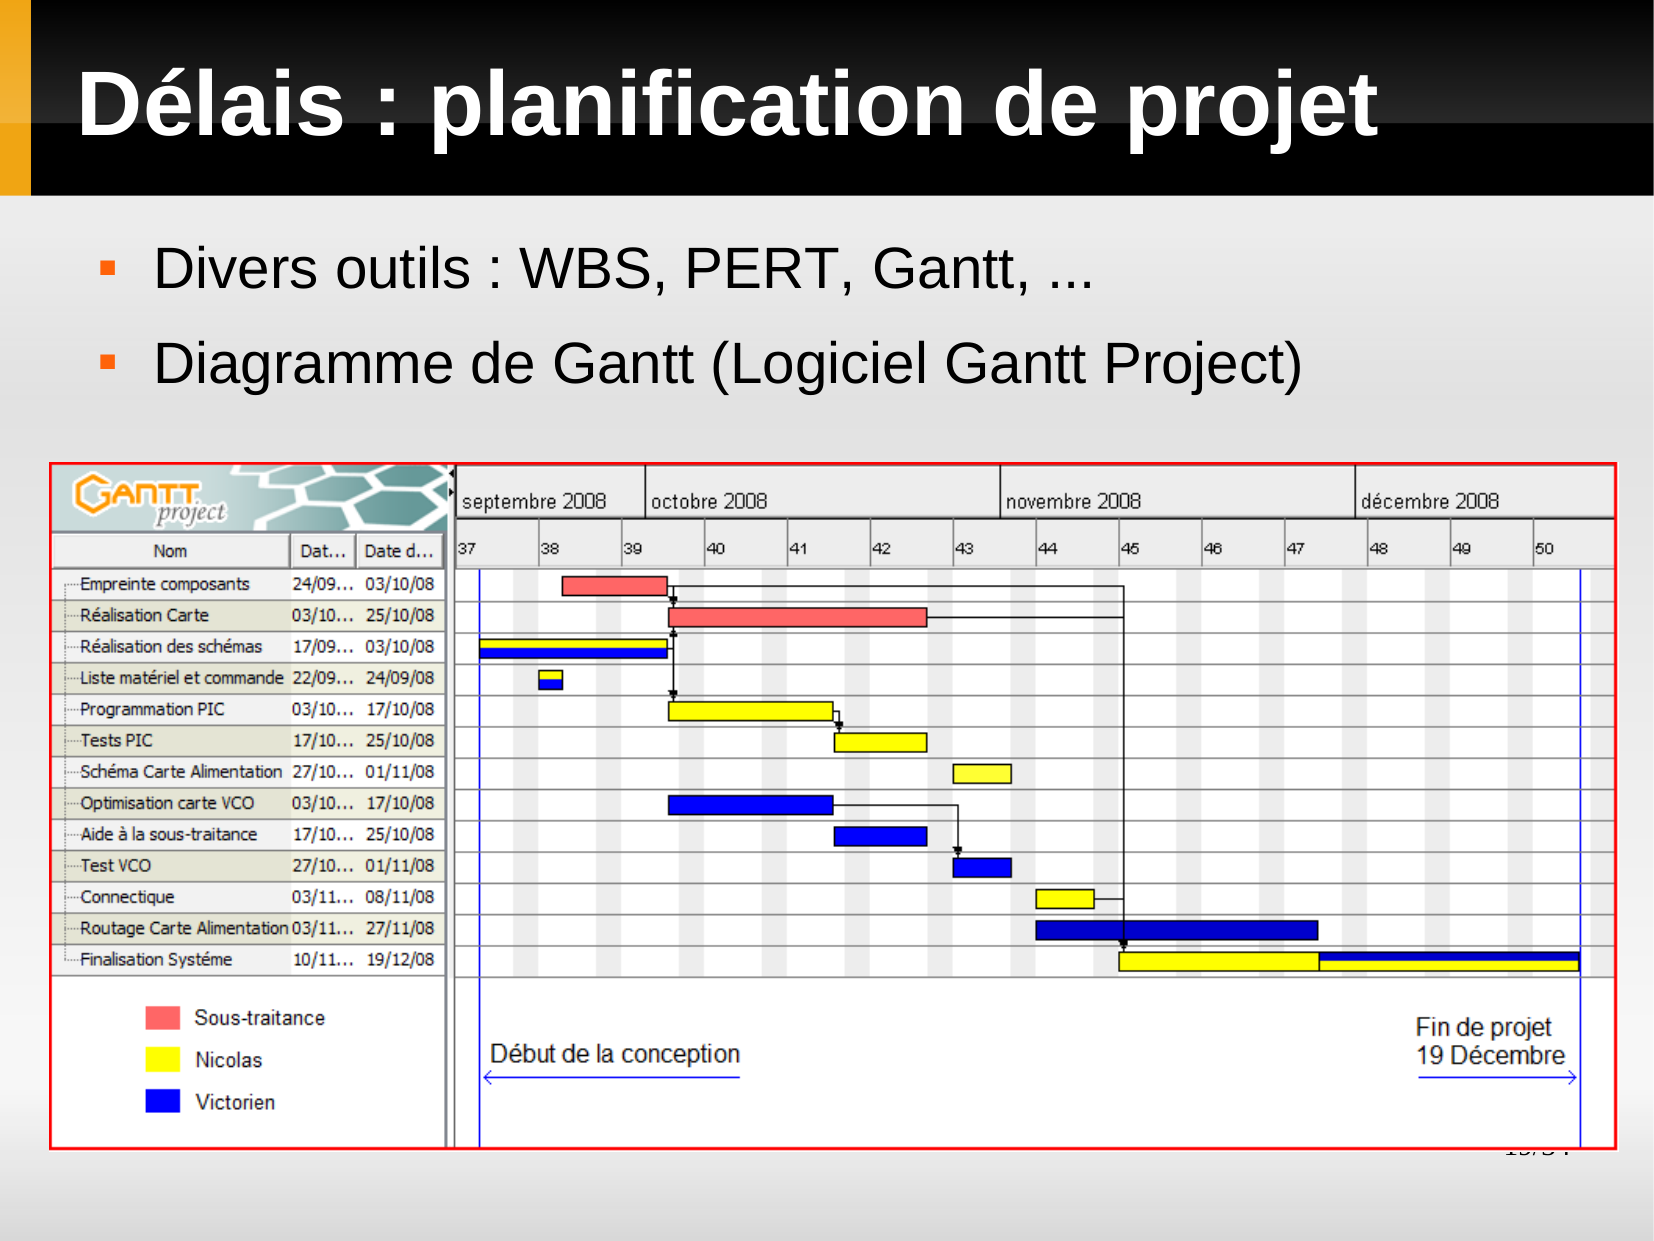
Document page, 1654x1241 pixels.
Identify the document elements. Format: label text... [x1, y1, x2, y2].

picture [0, 0, 1654, 1241]
title Délais : planification de projet [76, 0, 1565, 208]
list Divers outils : WBS, PERT, Gantt, ... Diagramme de Gantt (Logiciel Gantt Project) [82, 236, 1571, 462]
